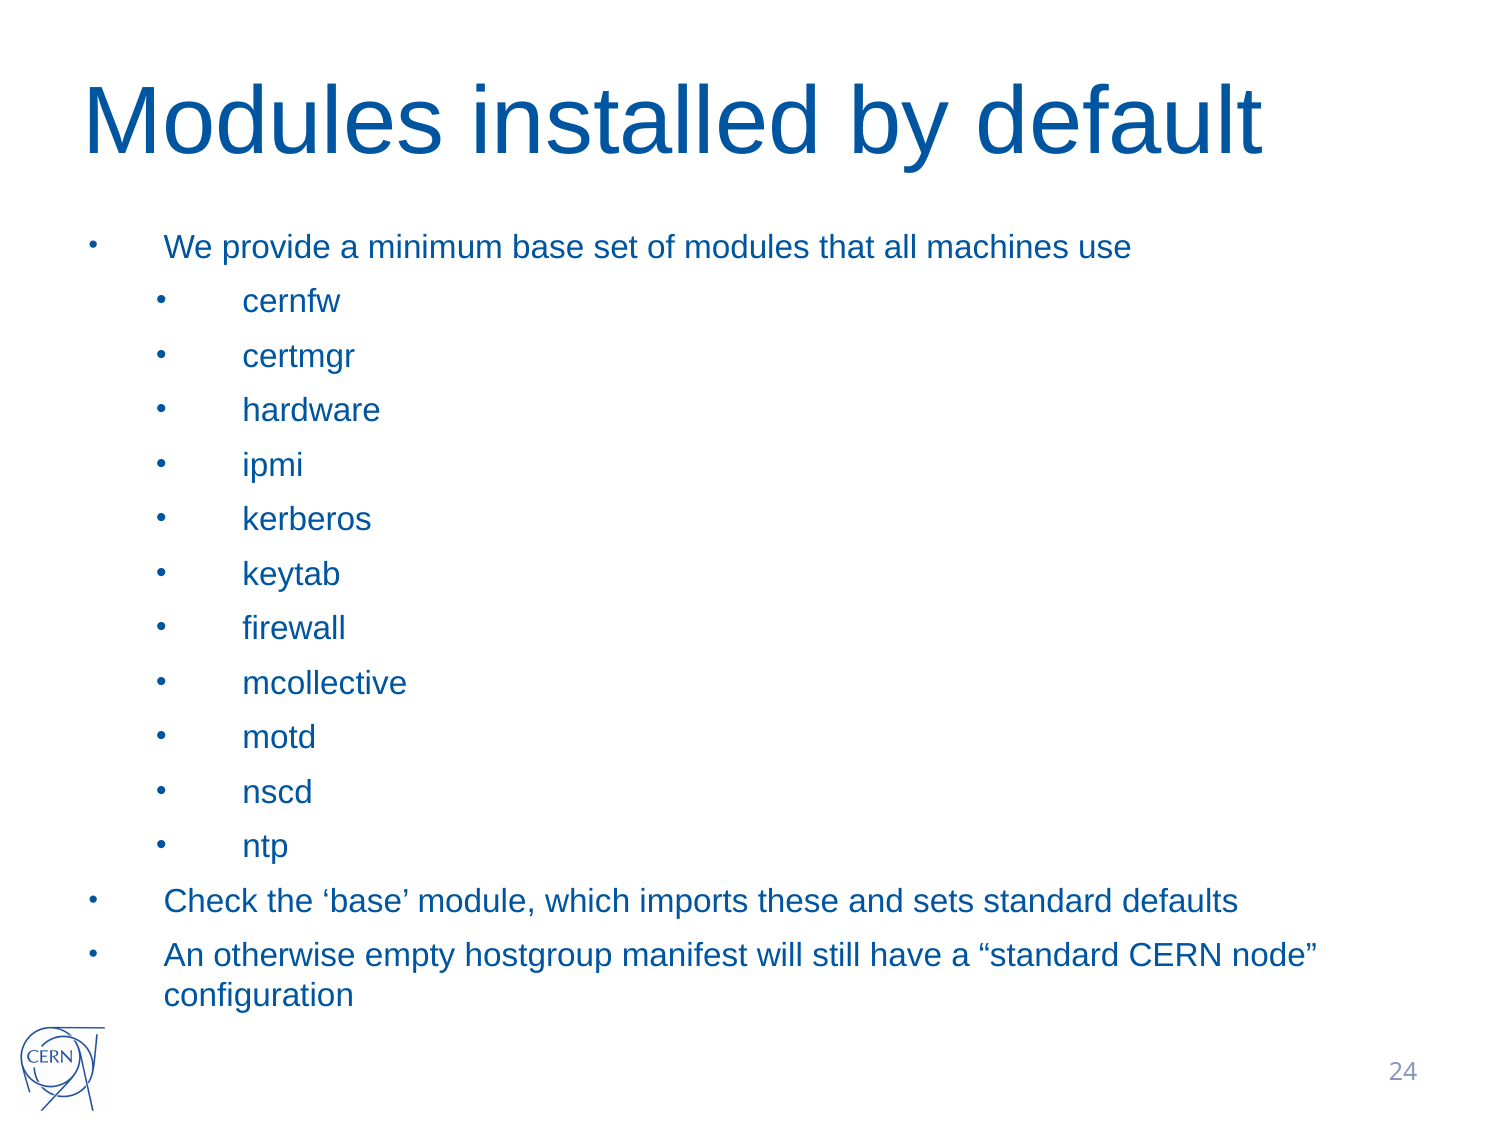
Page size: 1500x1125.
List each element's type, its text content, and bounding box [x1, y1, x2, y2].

picture [18, 1025, 75, 1112]
title Modules installed by default [75, 13, 1425, 217]
list We provide a minimum base set of modules that all machines use cernfw certmgr hardware ipmi kerberos keytab firewall mcollective motd nscd ntp Check the ‘base’ module, which imports these and sets standard defaults An otherwise empty hostgroup manifest will still have a “standard CERN node” configuration [75, 217, 1425, 1125]
slide_number <number> [1342, 1051, 1425, 1095]
